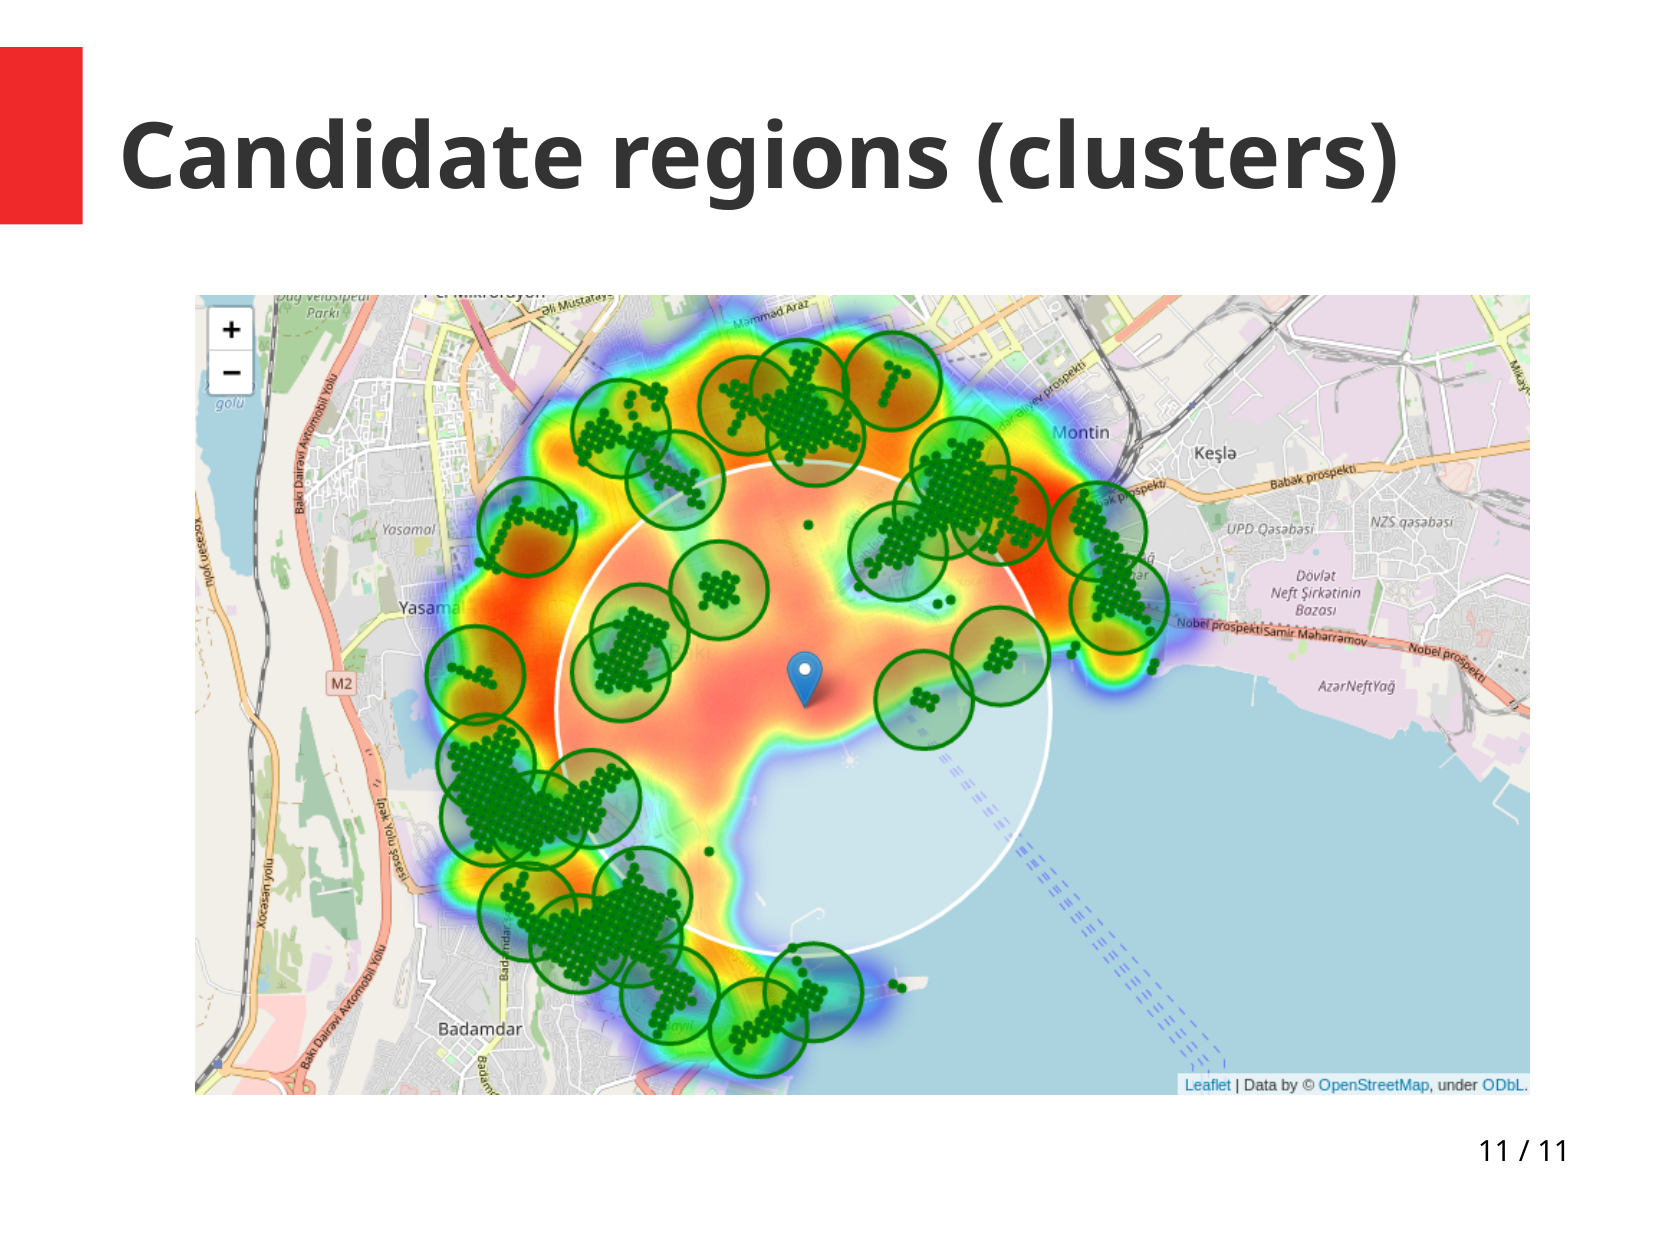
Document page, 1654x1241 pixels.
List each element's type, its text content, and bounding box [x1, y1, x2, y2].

title Candidate regions (clusters) [118, 45, 1571, 260]
picture [195, 295, 1530, 1096]
